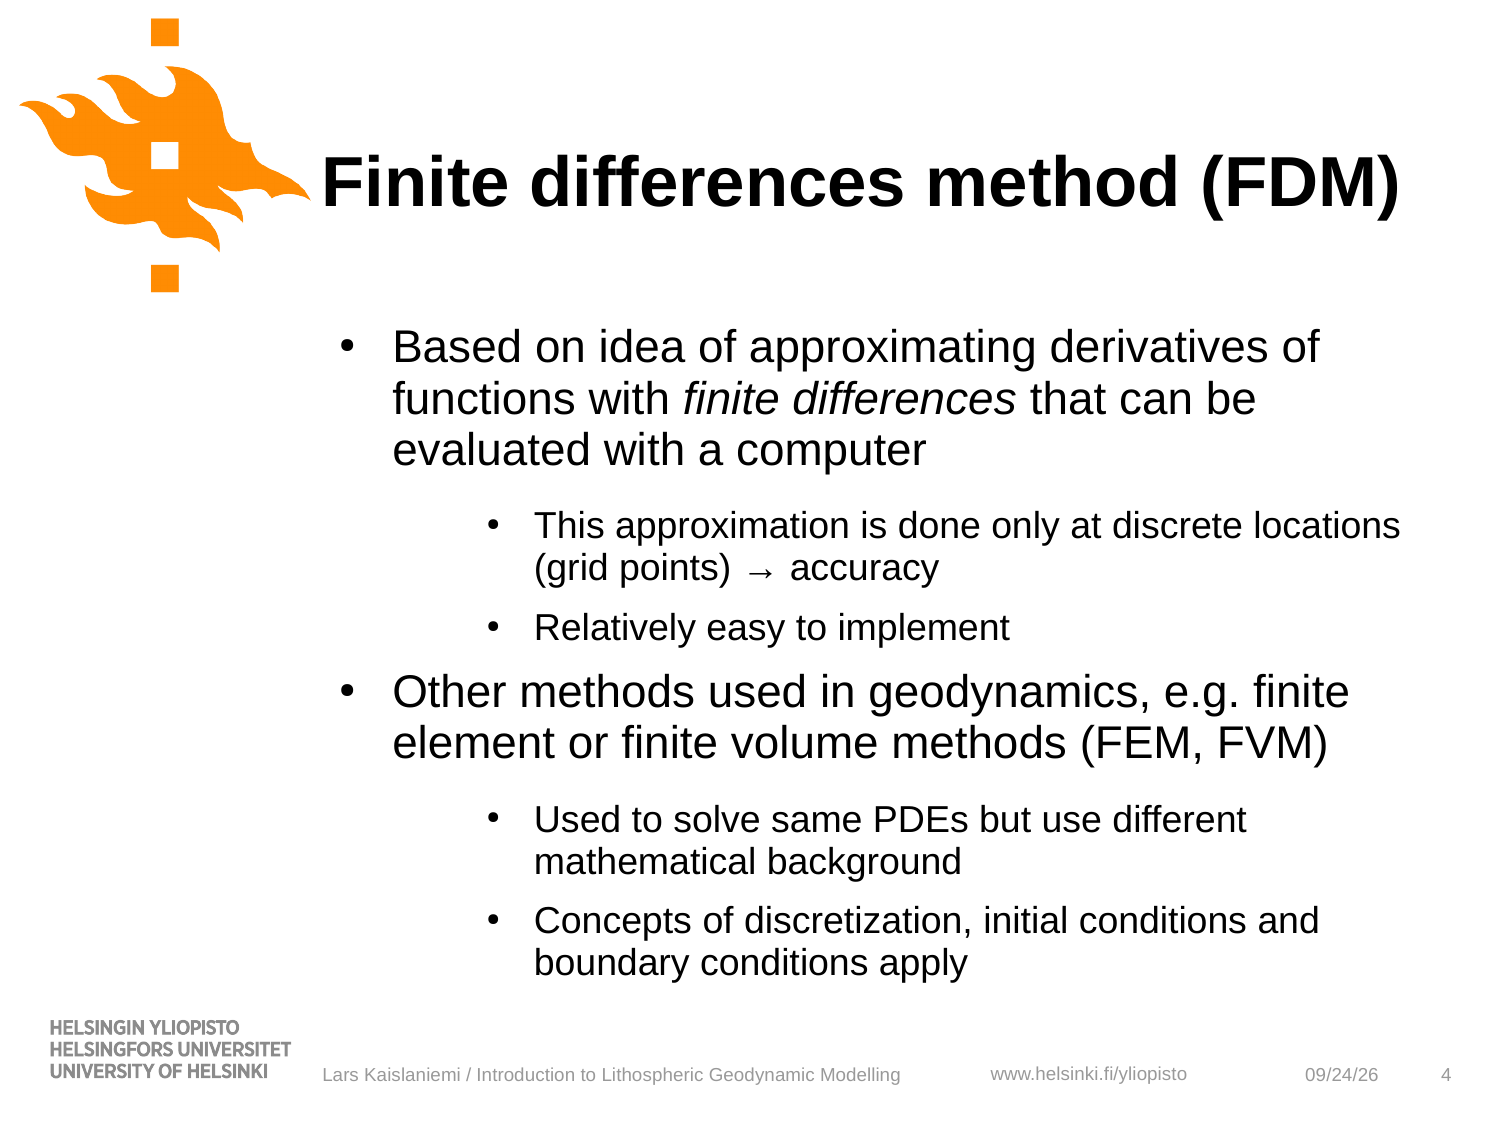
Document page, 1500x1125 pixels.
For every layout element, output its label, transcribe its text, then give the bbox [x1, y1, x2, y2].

list Based on idea of approximating derivatives of functions with finite differences that can be evaluated with a computer This approximation is done only at discrete locations (grid points) → accuracy Relatively easy to implement Other methods used in geodynamics, e.g. finite element or finite volume methods (FEM, FVM) Used to solve same PDEs but use different mathematical background Concepts of discretization, initial conditions and boundary conditions apply [321, 321, 1447, 984]
picture [0, 0, 337, 318]
picture [32, 1001, 309, 1096]
title Finite differences method (FDM) [321, 87, 1447, 276]
